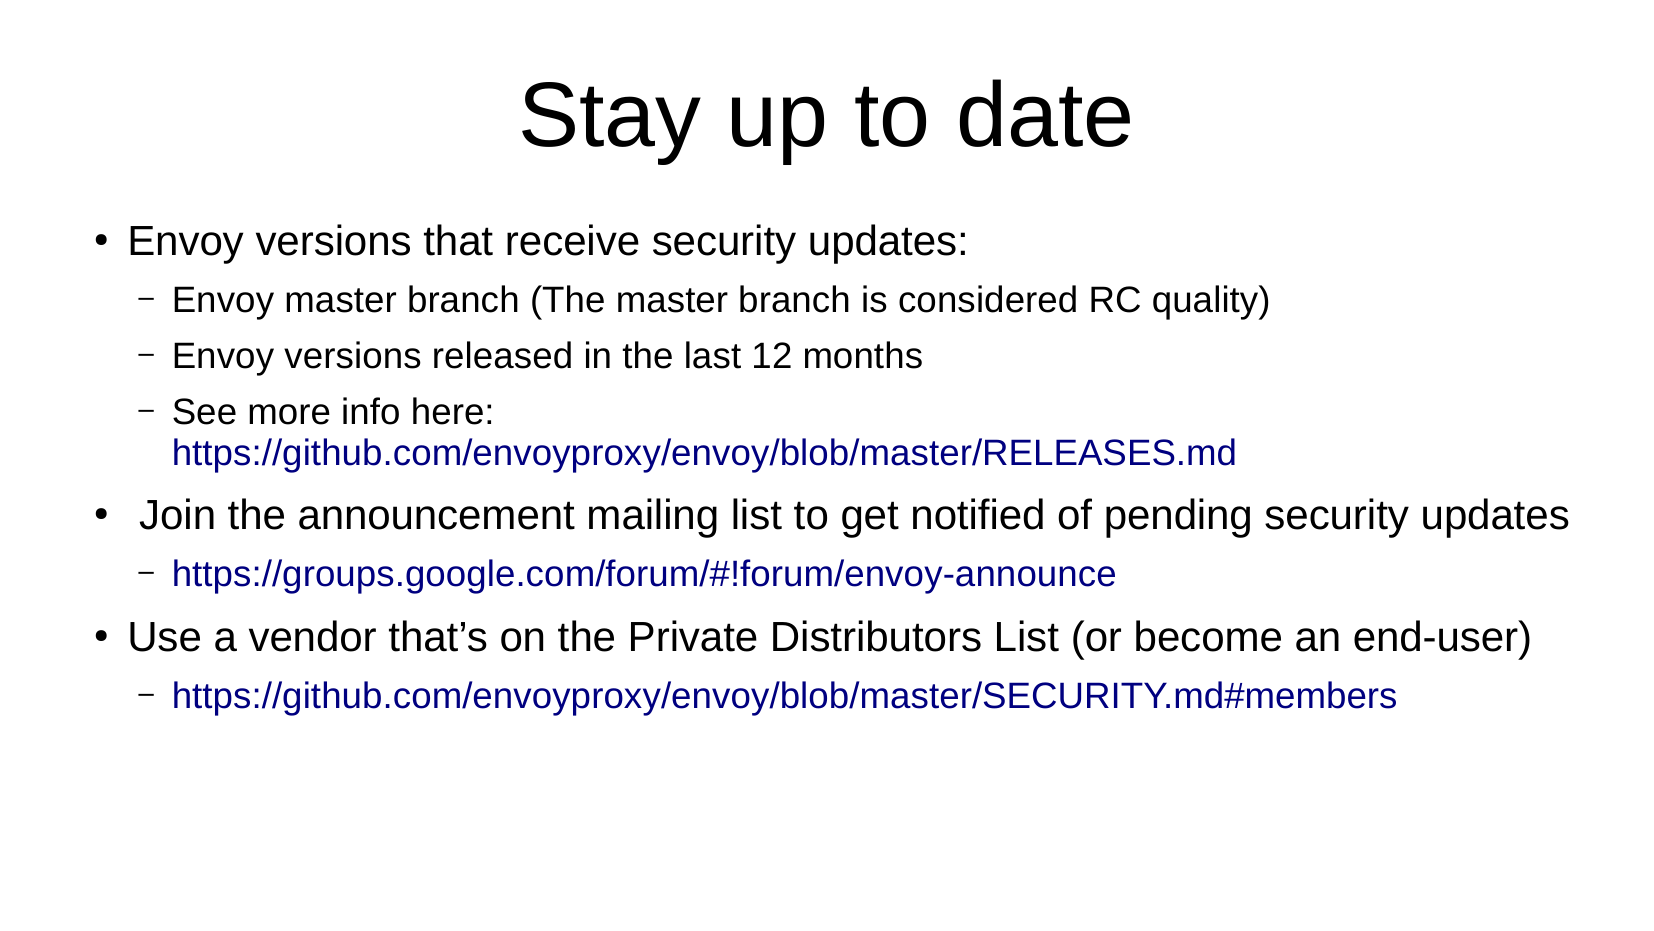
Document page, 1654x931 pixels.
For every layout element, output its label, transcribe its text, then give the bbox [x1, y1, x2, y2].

title Stay up to date [82, 37, 1571, 193]
list Envoy versions that receive security updates: Envoy master branch (The master branch is considered RC quality) Envoy versions released in the last 12 months See more info here: https://github.com/envoyproxy/envoy/blob/master/RELEASES.md Join the announcement mailing list to get notified of pending security updates https://groups.google.com/forum/#!forum/envoy-announce Use a vendor that’s on the Private Distributors List (or become an end-user) https://github.com/envoyproxy/envoy/blob/master/SECURITY.md#members [82, 217, 1571, 758]
